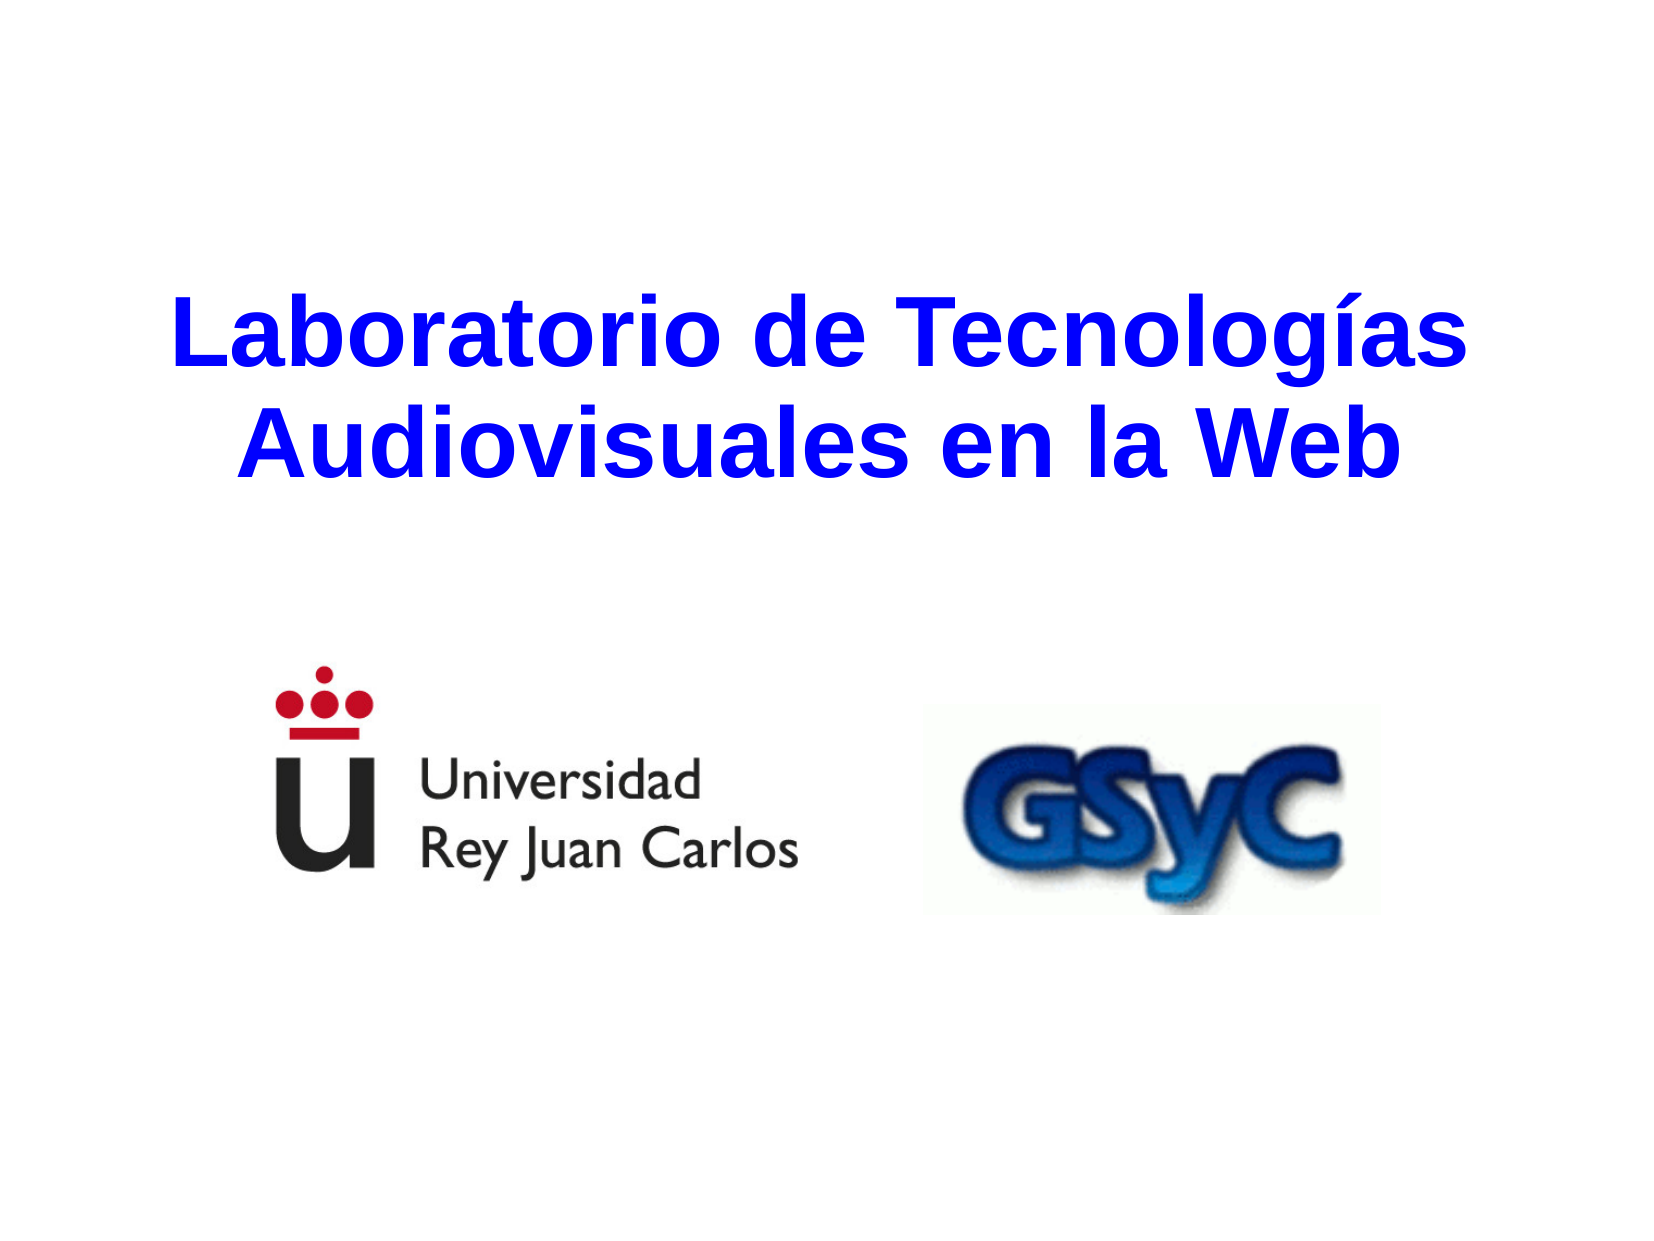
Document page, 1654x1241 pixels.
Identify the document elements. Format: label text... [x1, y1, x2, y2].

picture [923, 704, 1381, 916]
picture [241, 644, 826, 901]
title Laboratorio de Tecnologías Audiovisuales en la Web [135, 219, 1506, 556]
